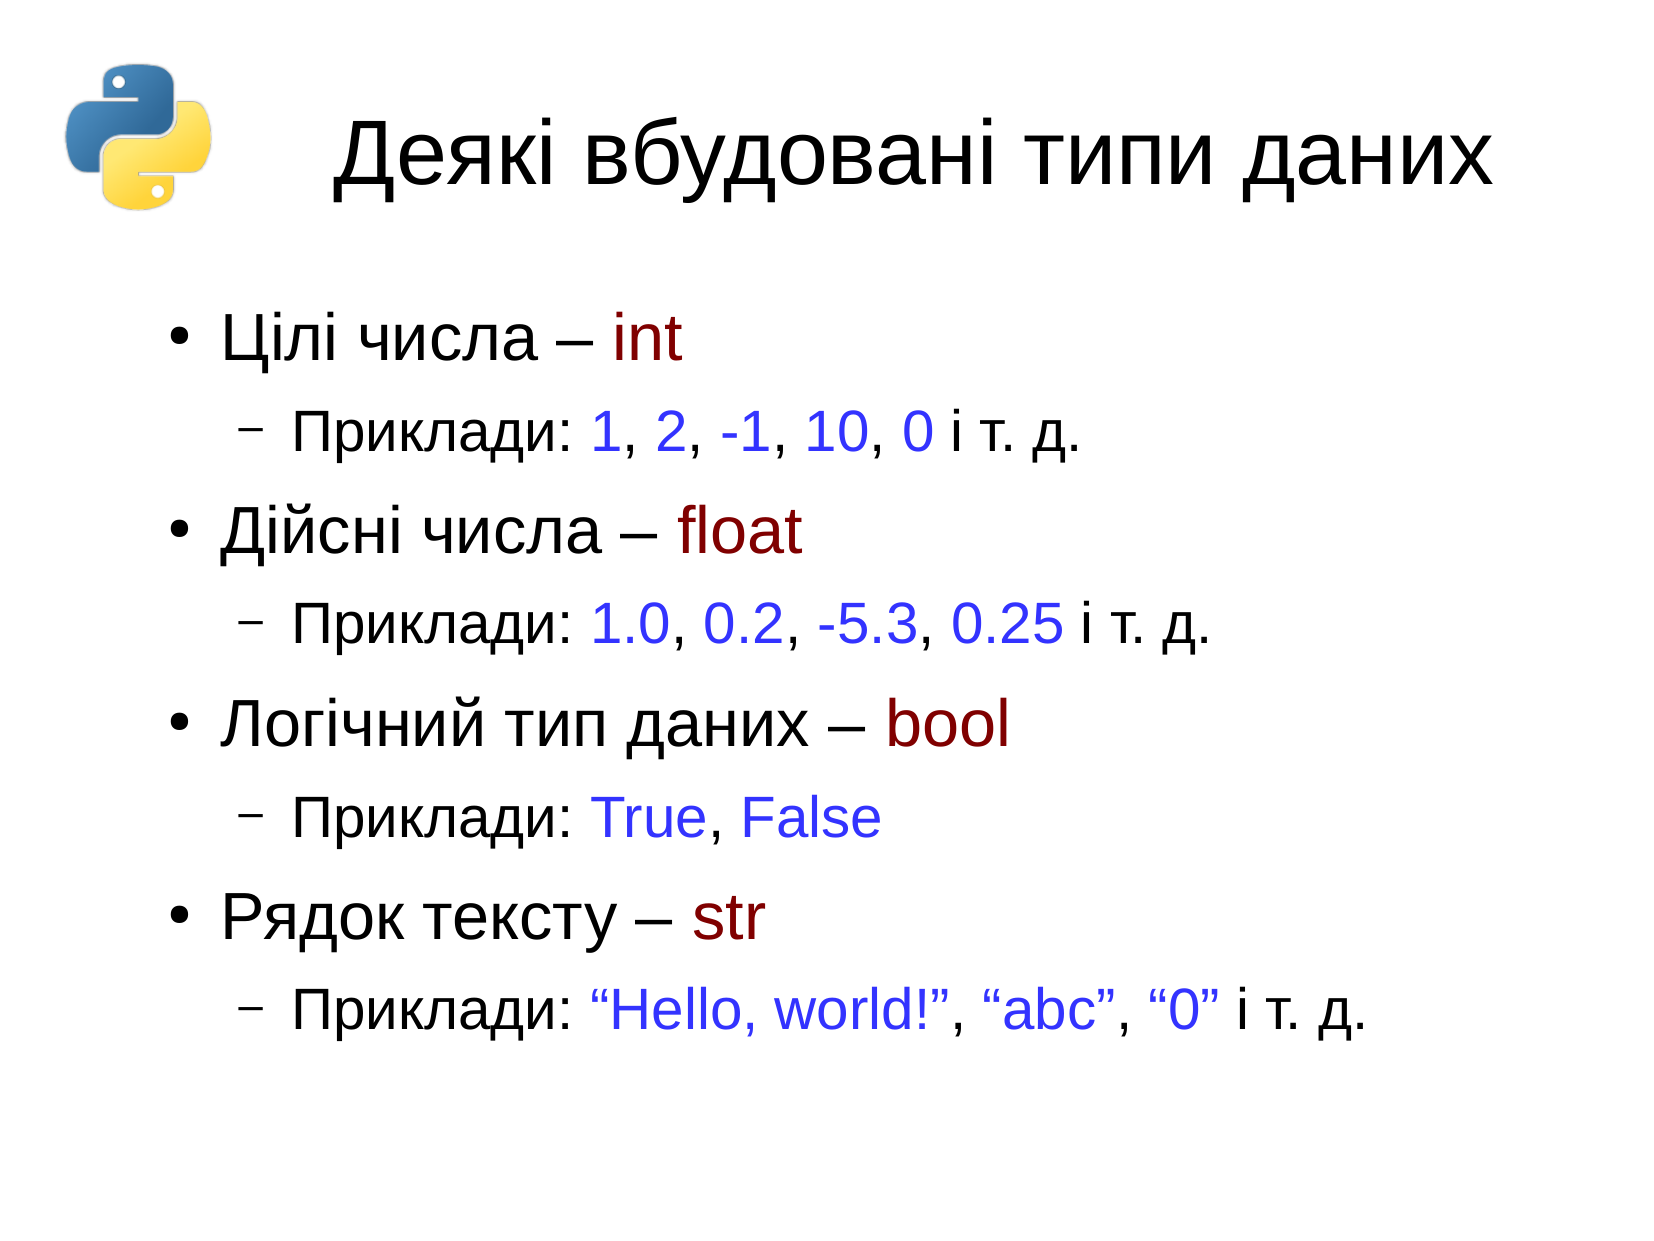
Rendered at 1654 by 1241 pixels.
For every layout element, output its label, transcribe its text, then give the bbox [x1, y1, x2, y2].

title Деякі вбудовані типи даних [270, 49, 1561, 257]
picture [33, 32, 244, 244]
list Цілі числа – int Приклади: 1, 2, -1, 10, 0 і т. д. Дійсні числа – float Приклади: 1.0, 0.2, -5.3, 0.25 і т. д. Логічний тип даних – bool Приклади: True, False Рядок тексту – str Приклади: “Hello, world!”, “abc”, “0” і т. д. [150, 300, 1546, 1141]
